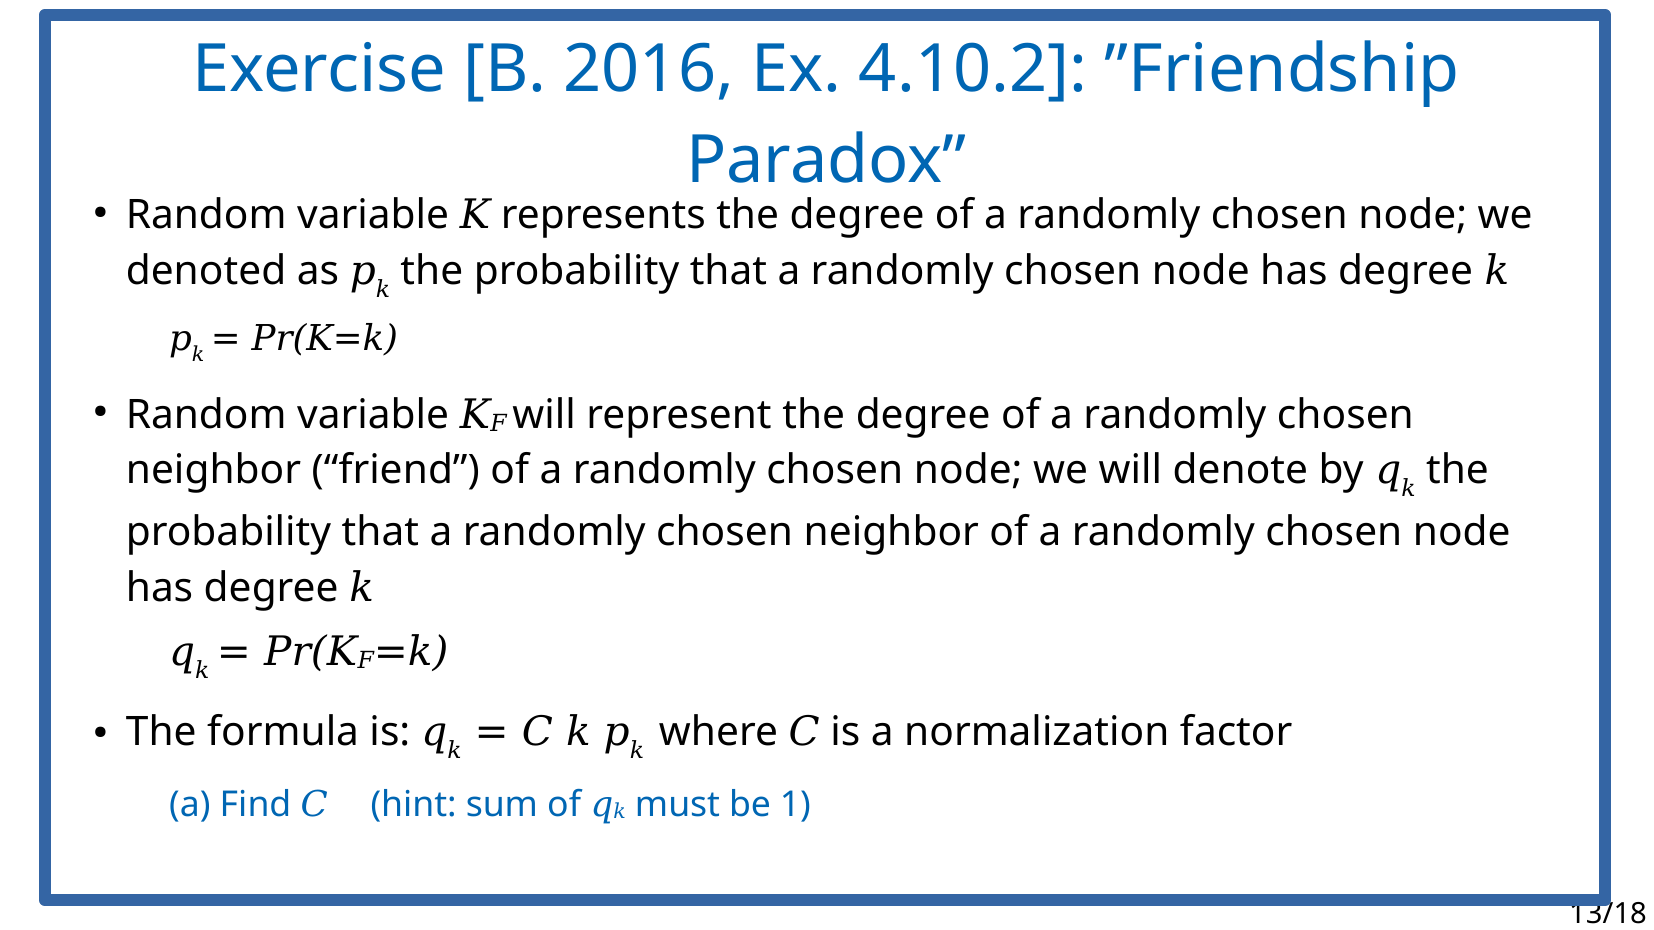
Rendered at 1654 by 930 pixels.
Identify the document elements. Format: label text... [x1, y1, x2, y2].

list Random variable K represents the degree of a randomly chosen node; we denoted as pk the probability that a randomly chosen node has degree k pk = Pr(K=k) Random variable KF will represent the degree of a randomly chosen neighbor (“friend”) of a randomly chosen node; we will denote by qk the probability that a randomly chosen neighbor of a randomly chosen node has degree k qk = Pr(KF=k) The formula is: qk = C k pk where C is a normalization factor (a) Find C (hint: sum of qk must be 1) [82, 185, 1546, 856]
title Exercise [B. 2016, Ex. 4.10.2]: ”Friendship Paradox” [82, 37, 1571, 186]
